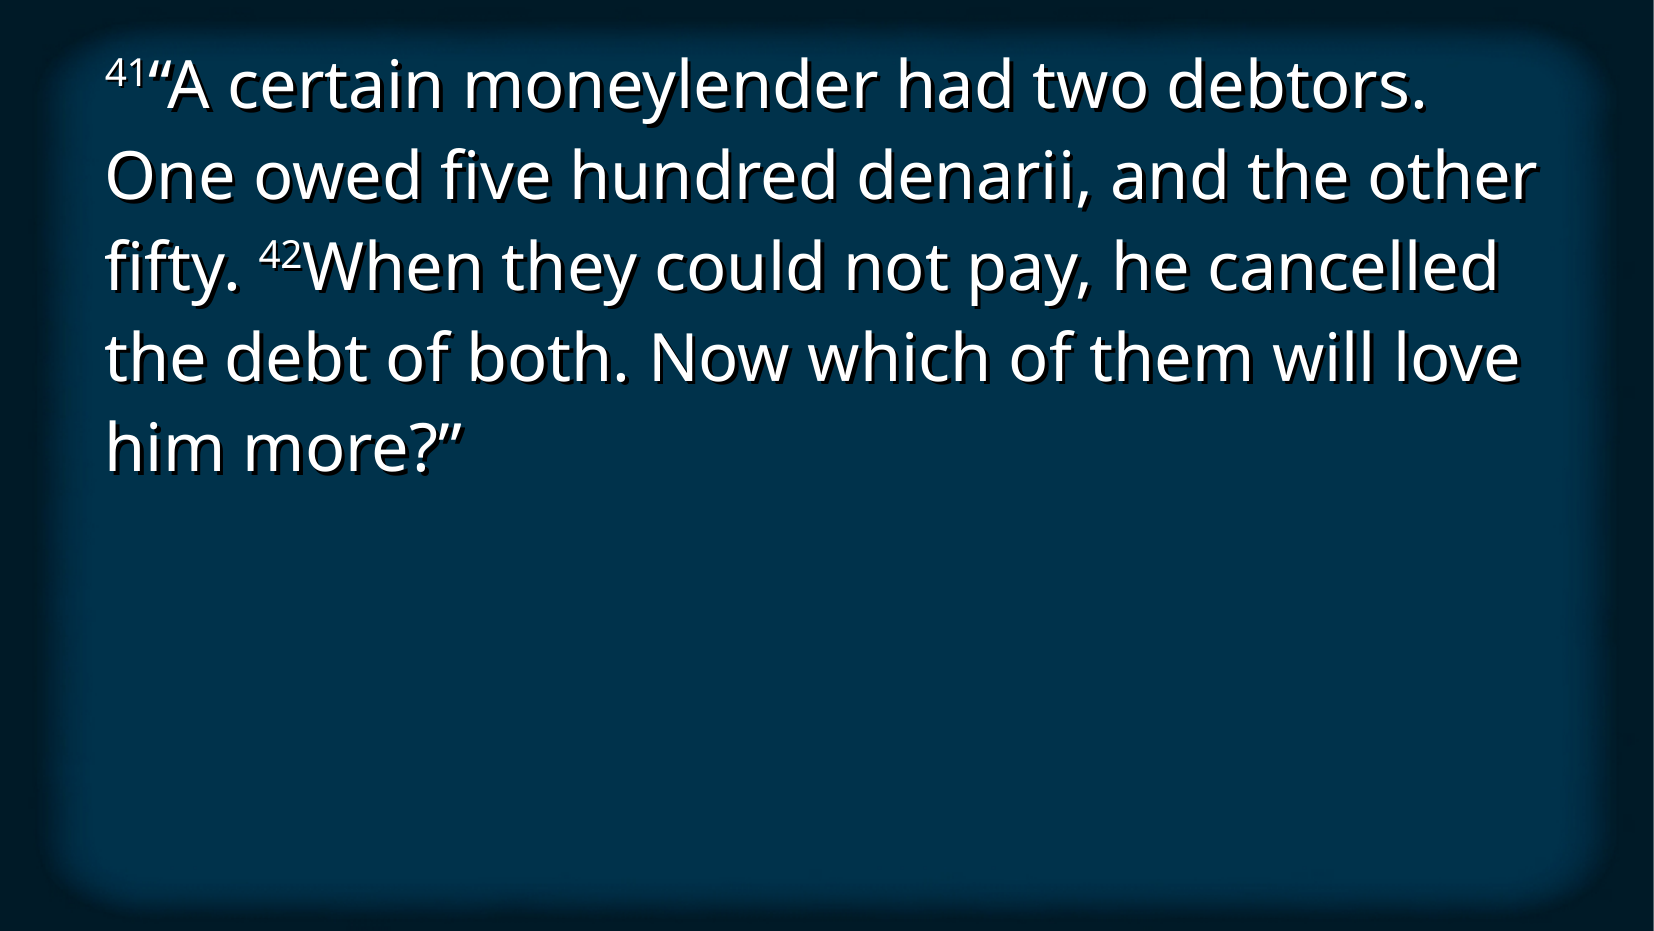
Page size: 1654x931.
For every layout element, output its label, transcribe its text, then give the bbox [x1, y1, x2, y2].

picture [0, 0, 1654, 931]
text_box 41“A certain moneylender had two debtors. One owed five hundred denarii, and the other fifty. 42When they could not pay, he cancelled the debt of both. Now which of them will love him more?” [90, 30, 1561, 489]
